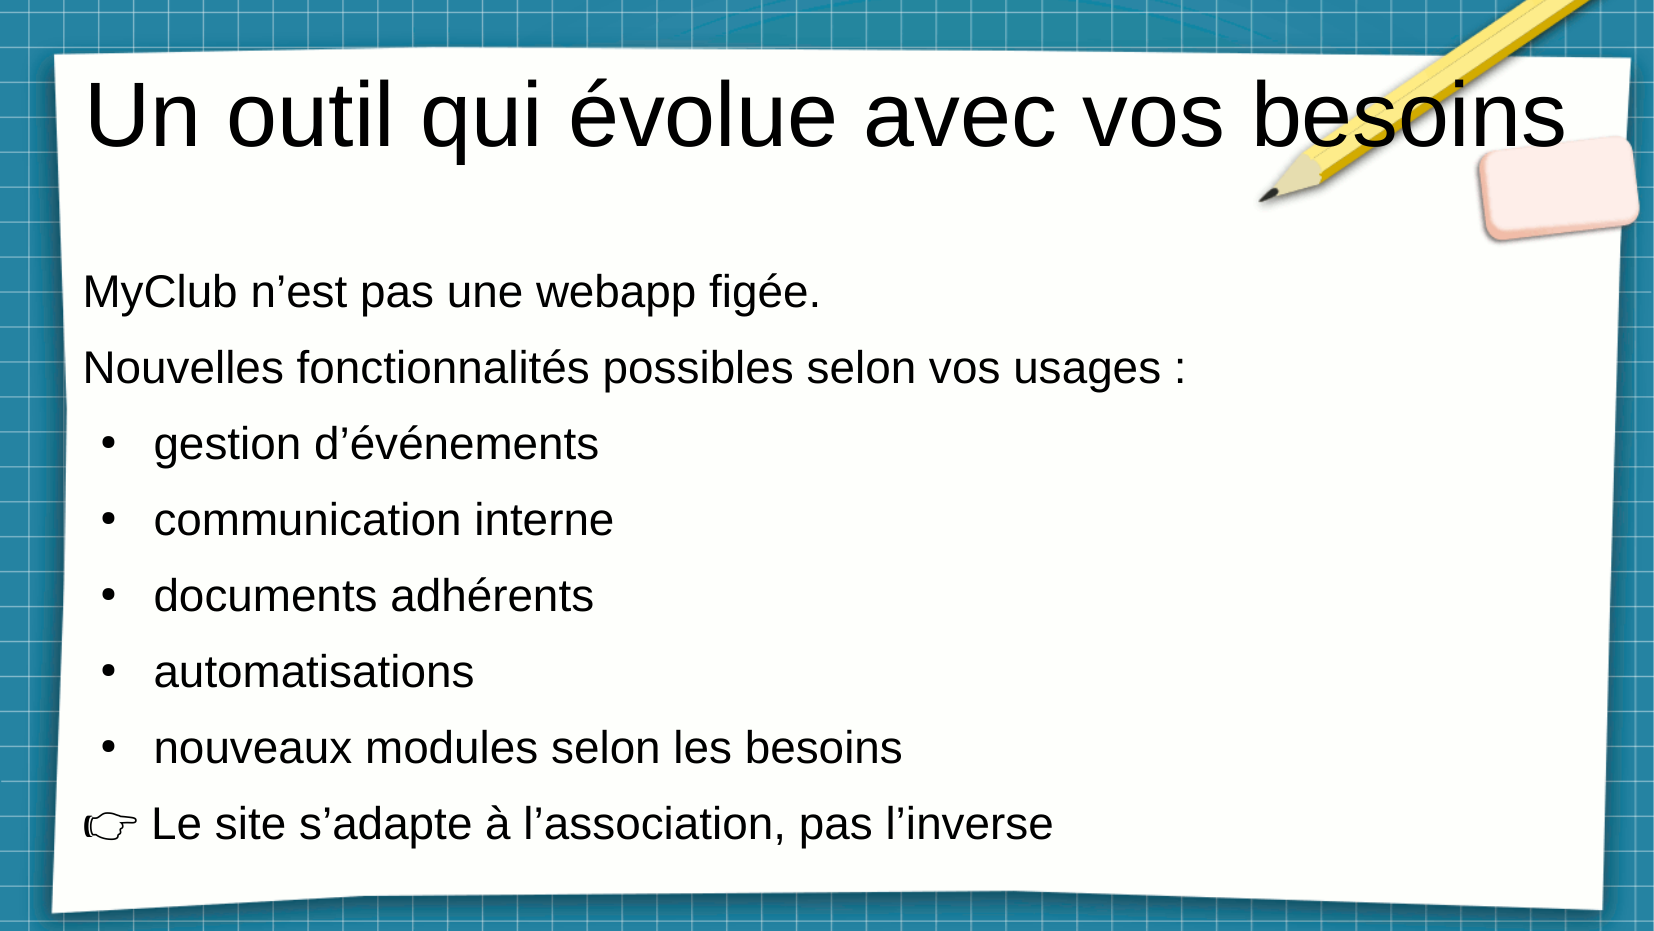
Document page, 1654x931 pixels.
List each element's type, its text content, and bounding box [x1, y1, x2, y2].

title Un outil qui évolue avec vos besoins [82, 37, 1571, 193]
list MyClub n’est pas une webapp figée. Nouvelles fonctionnalités possibles selon vos usages : gestion d’événements communication interne documents adhérents automatisations nouveaux modules selon les besoins 👉 Le site s’adapte à l’association, pas l’inverse [82, 217, 1571, 857]
picture [0, 0, 1654, 931]
